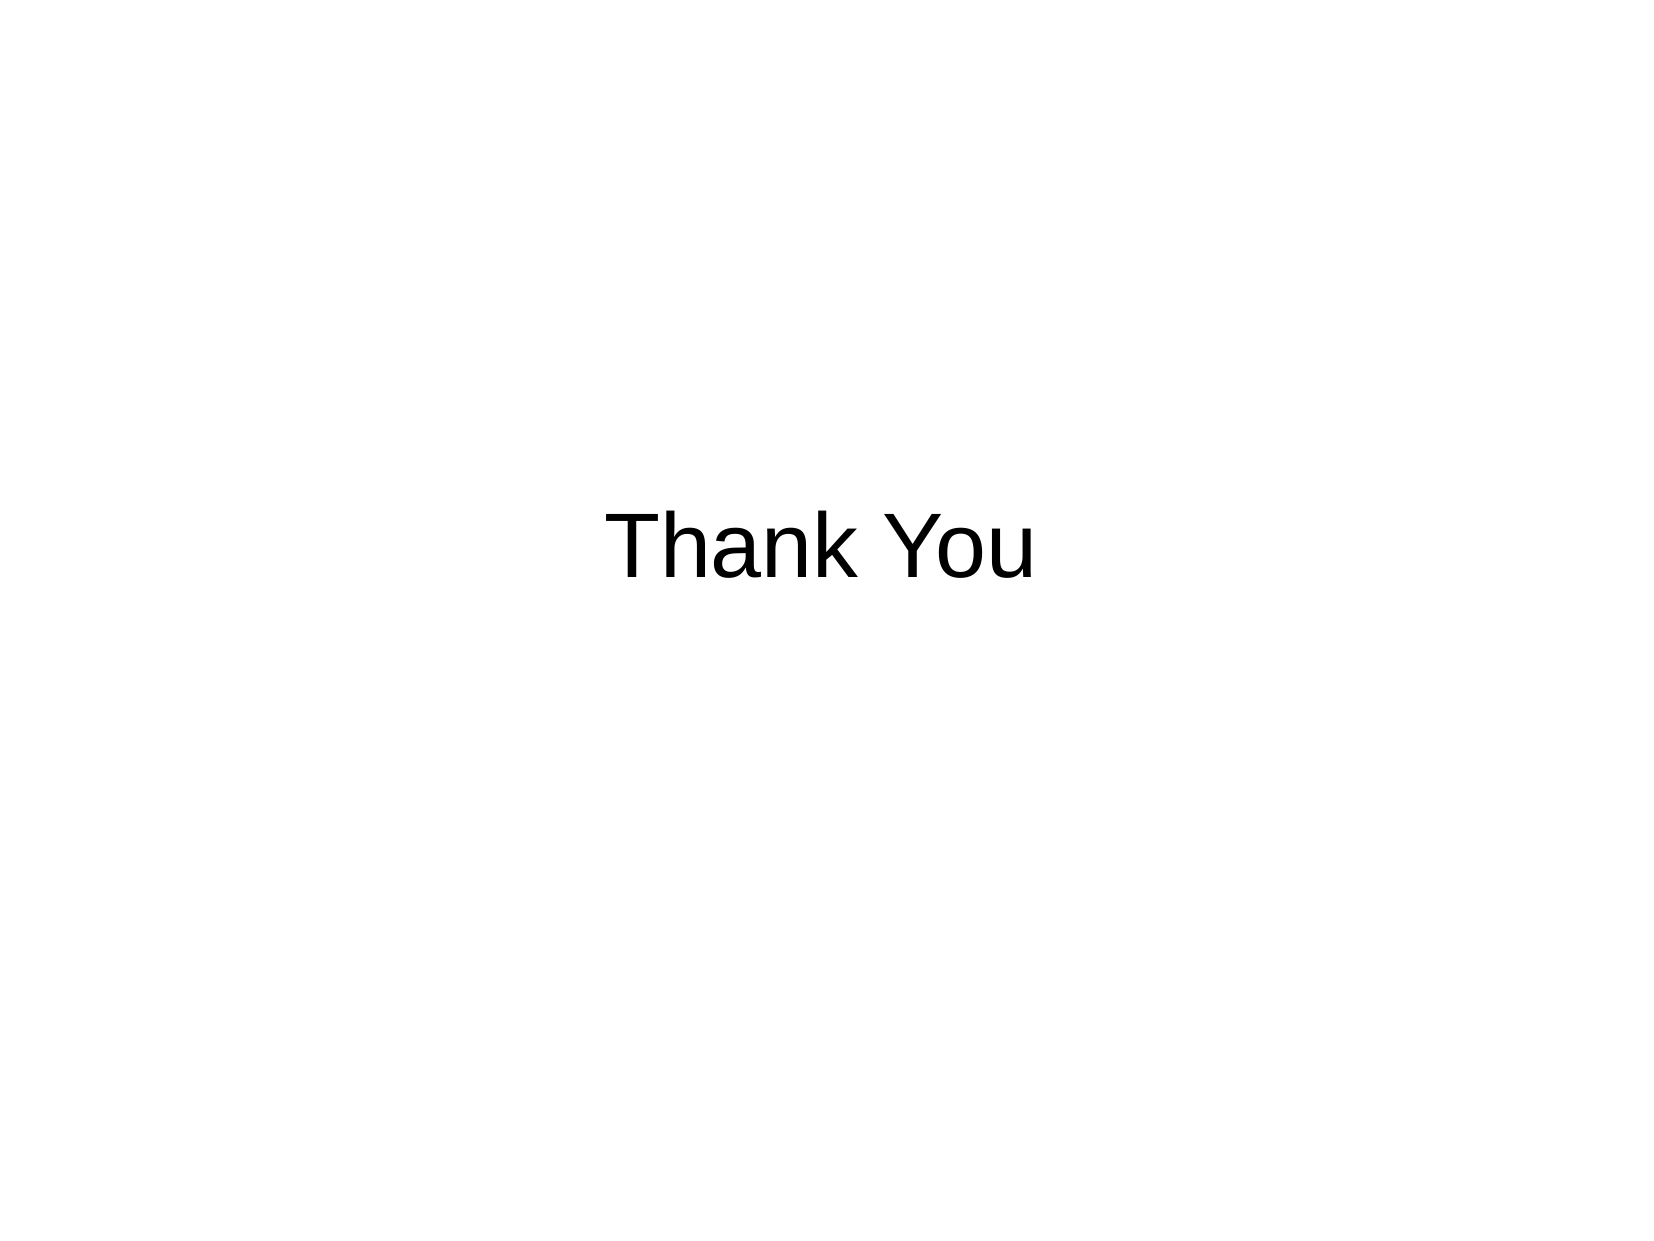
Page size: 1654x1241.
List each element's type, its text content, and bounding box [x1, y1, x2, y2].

title Thank You [76, 442, 1565, 650]
